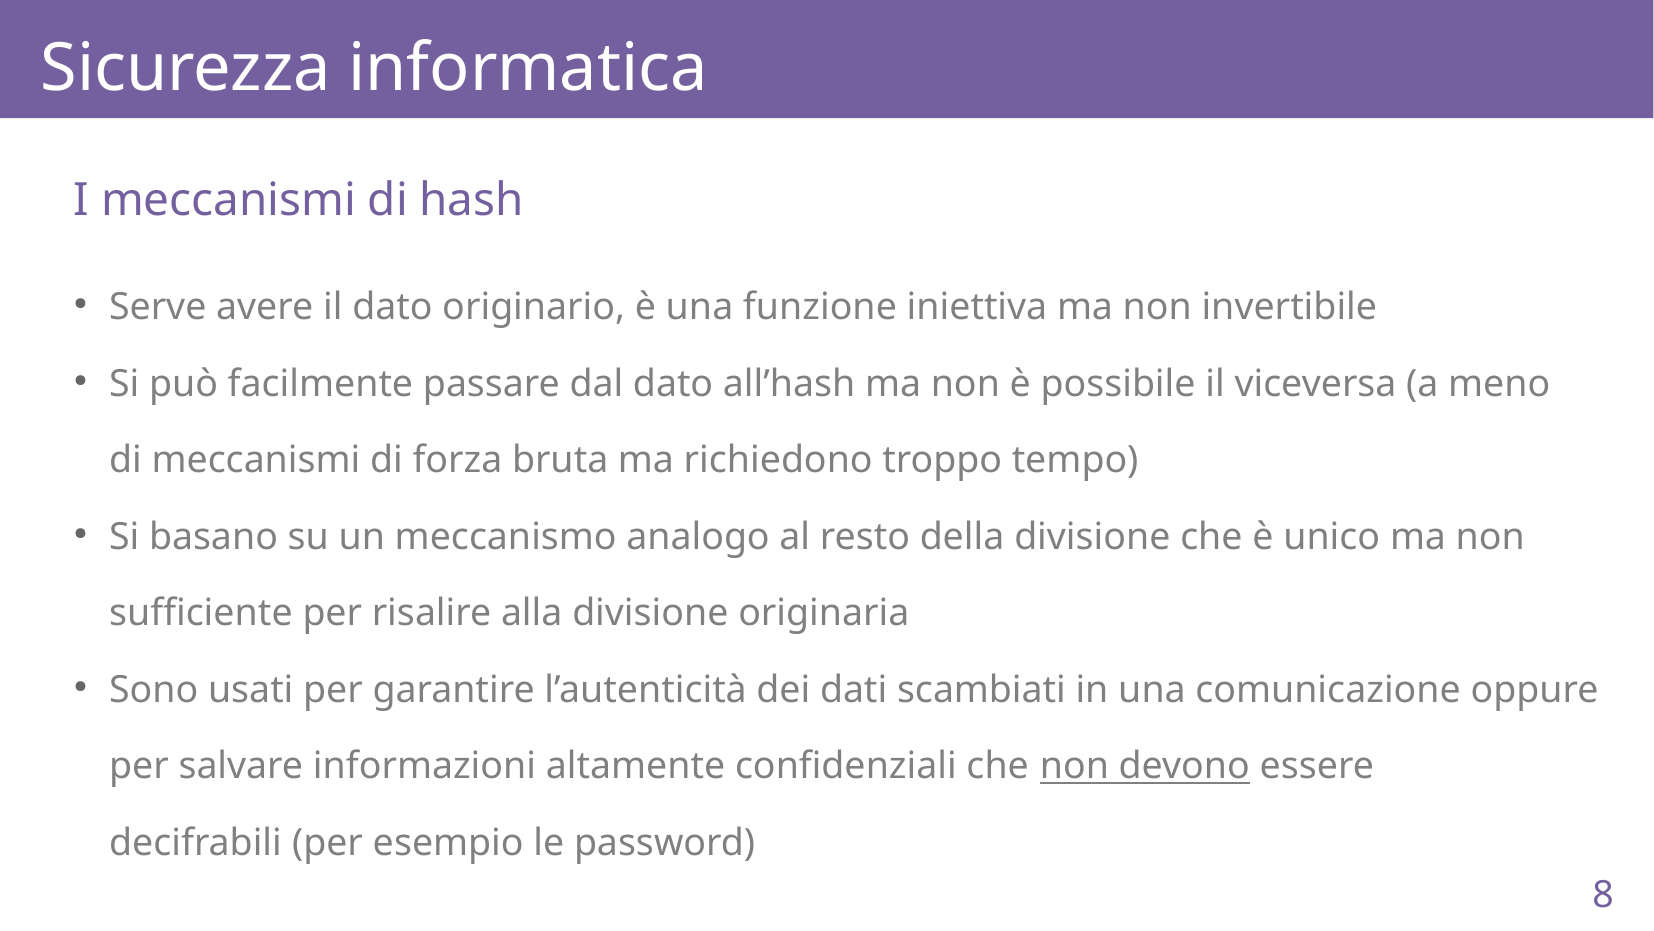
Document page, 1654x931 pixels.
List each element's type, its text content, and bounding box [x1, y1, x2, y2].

text_box [0, 0, 1654, 119]
text_box I meccanismi di hash [59, 158, 1107, 229]
text_box <numero> [1510, 860, 1654, 931]
text_box Sicurezza informatica [25, 11, 942, 107]
text_box Serve avere il dato originario, è una funzione iniettiva ma non invertibile Si può facilmente passare dal dato all’hash ma non è possibile il viceversa (a meno di meccanismi di forza bruta ma richiedono troppo tempo) Si basano su un meccanismo analogo al resto della divisione che è unico ma non sufficiente per risalire alla divisione originaria Sono usati per garantire l’autenticità dei dati scambiati in una comunicazione oppure per salvare informazioni altamente confidenziali che non devono essere decifrabili (per esempio le password) [59, 246, 1599, 802]
